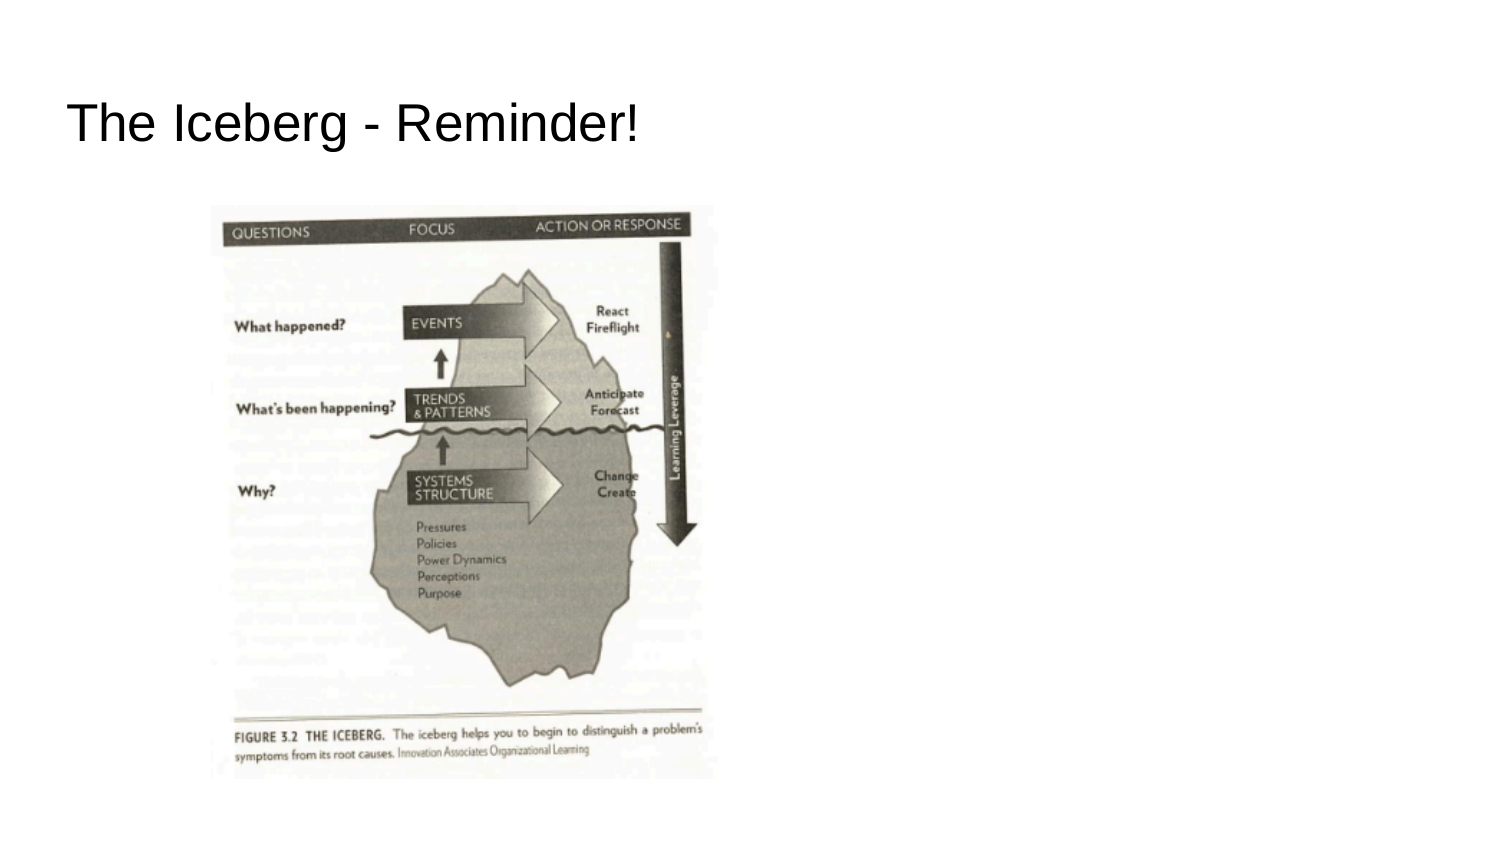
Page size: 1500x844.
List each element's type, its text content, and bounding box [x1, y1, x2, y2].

picture [210, 205, 719, 779]
title The Iceberg - Reminder! [51, 72, 1449, 167]
